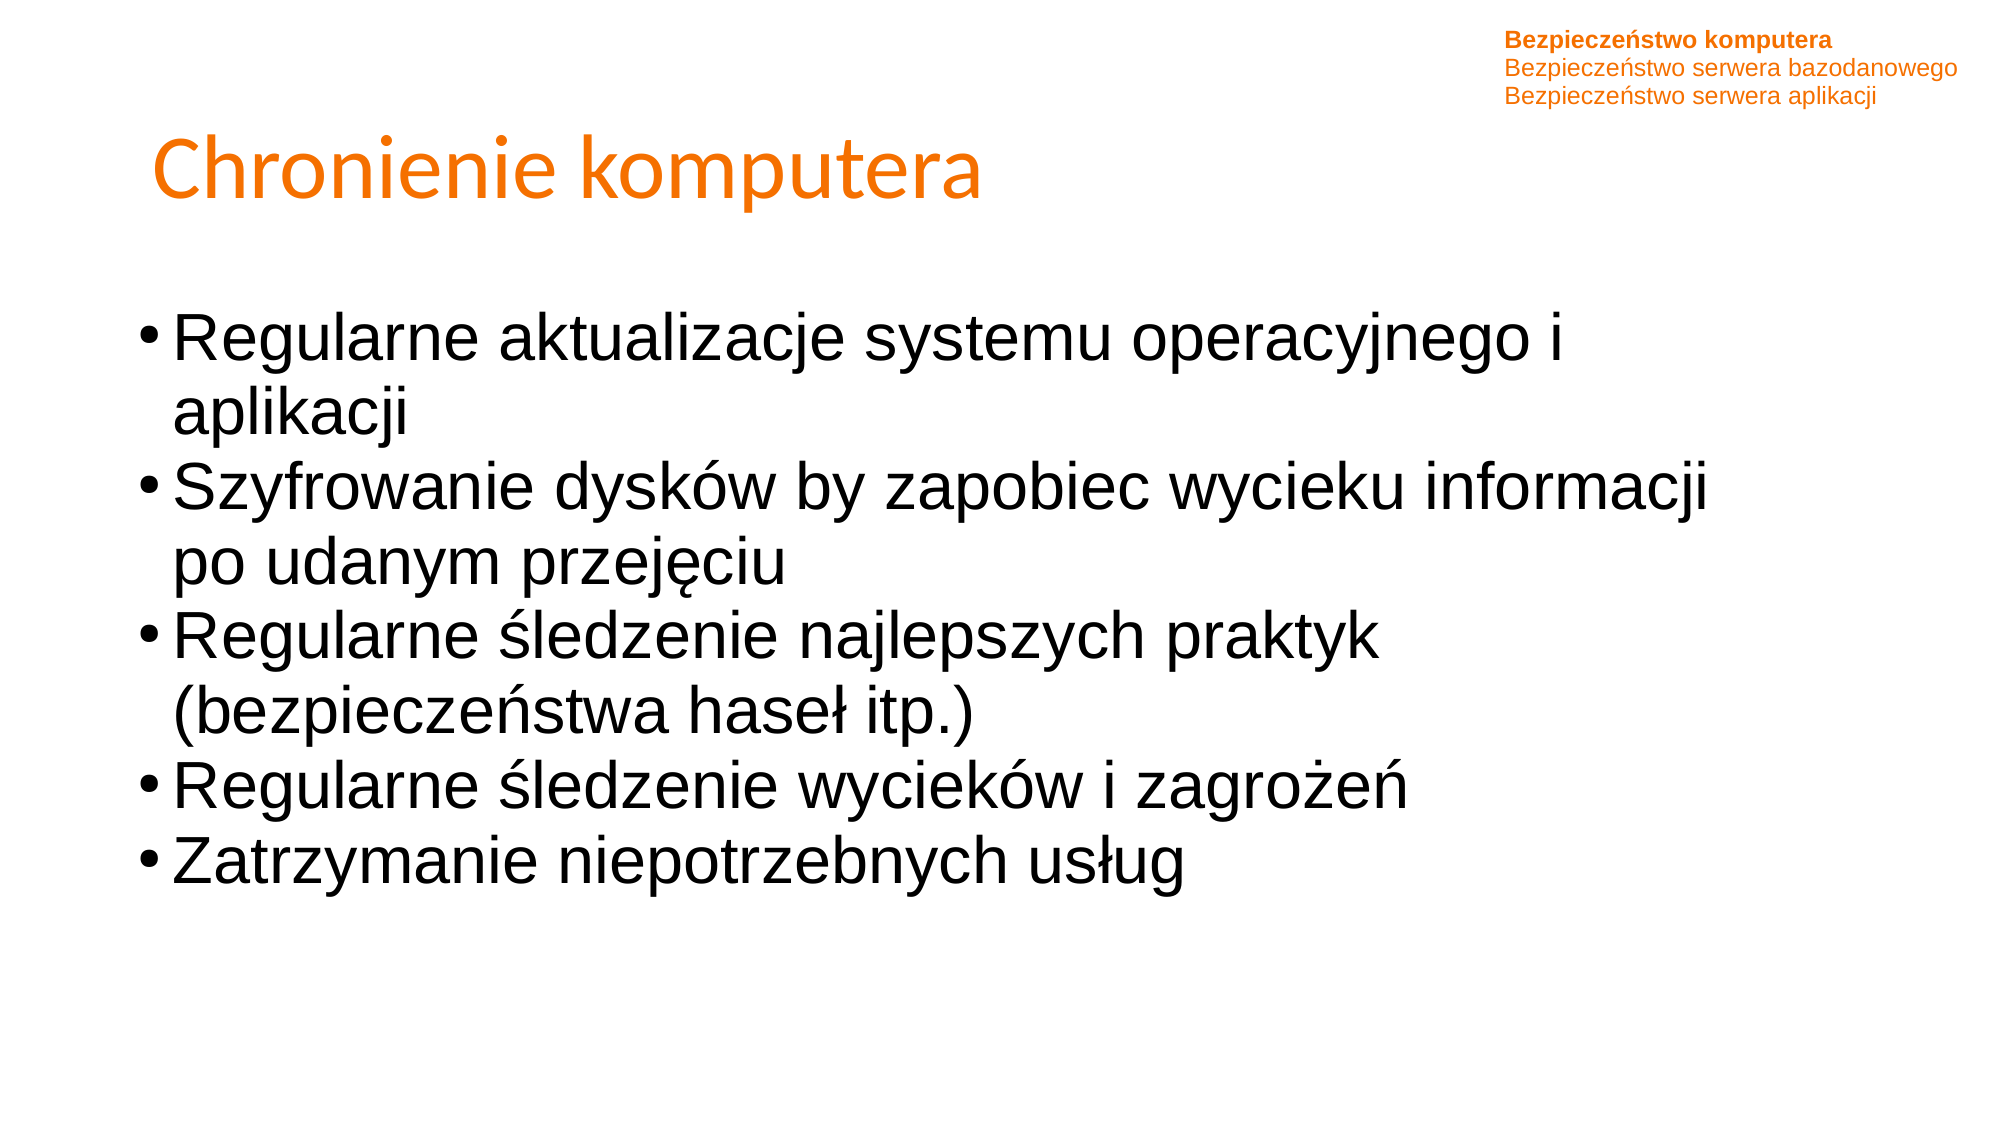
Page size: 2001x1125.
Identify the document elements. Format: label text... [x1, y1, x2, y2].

text_box Bezpieczeństwo komputera Bezpieczeństwo serwera bazodanowego Bezpieczeństwo serwera aplikacji [1489, 18, 2000, 122]
subtitle Regularne aktualizacje systemu operacyjnego i aplikacji Szyfrowanie dysków by zapobiec wycieku informacji po udanym przejęciu Regularne śledzenie najlepszych praktyk (bezpieczeństwa haseł itp.) Regularne śledzenie wycieków i zagrożeń Zatrzymanie niepotrzebnych usług [137, 299, 1863, 1014]
title Chronienie komputera [137, 59, 1863, 278]
